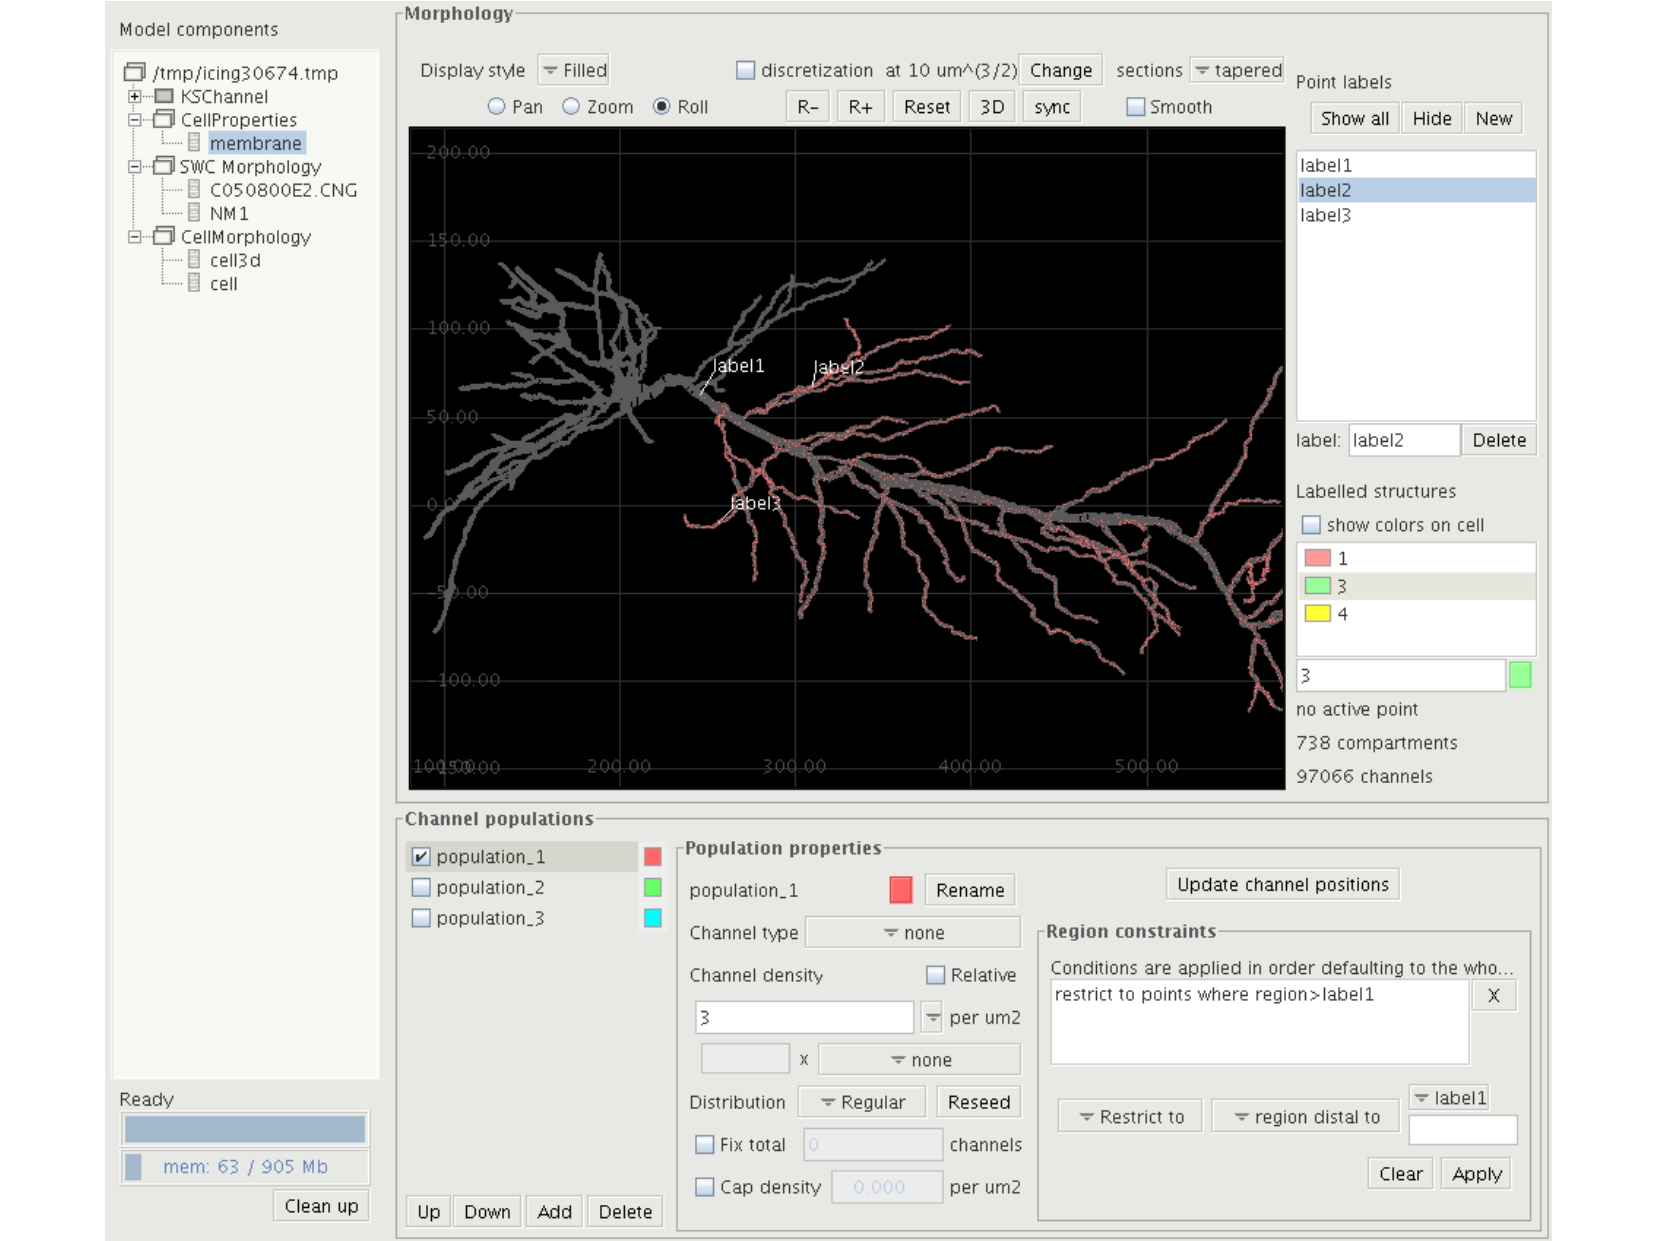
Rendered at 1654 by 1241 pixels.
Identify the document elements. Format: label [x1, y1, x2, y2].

picture [105, 1, 1552, 1241]
